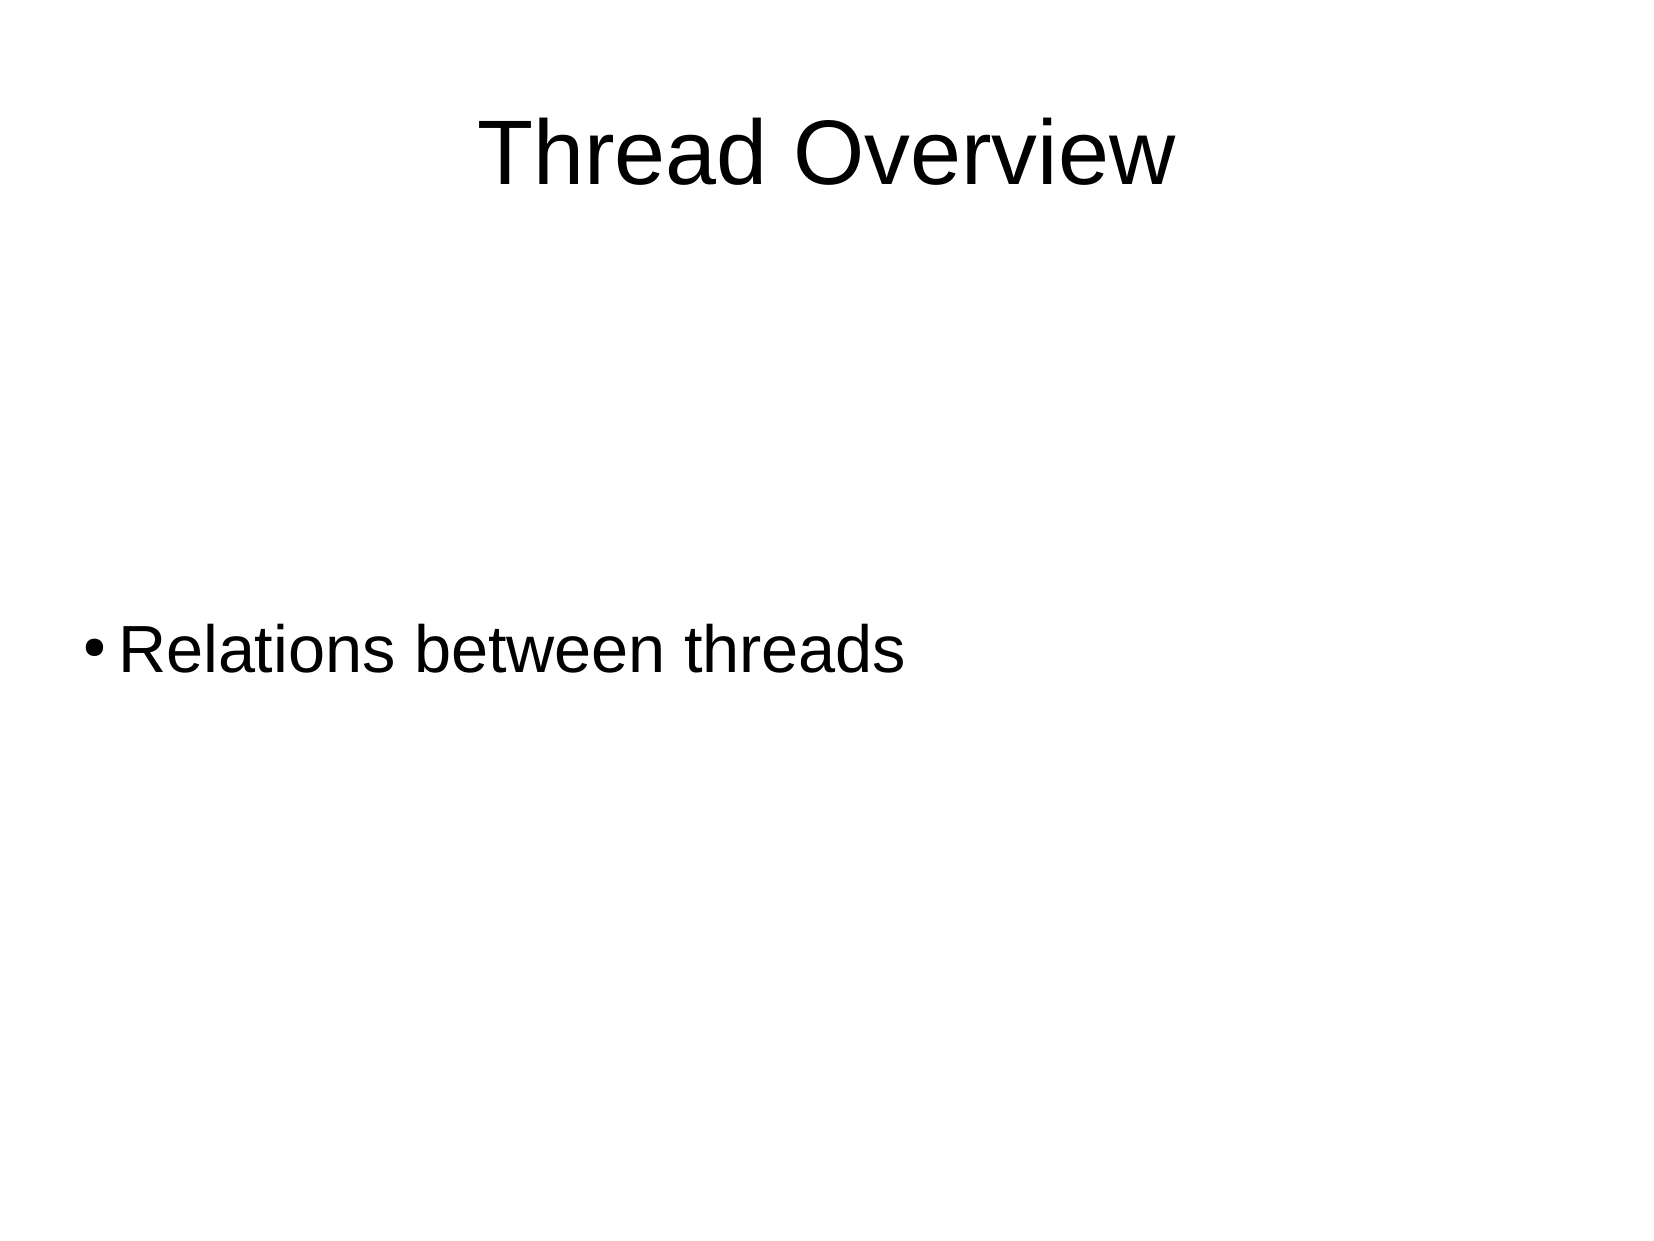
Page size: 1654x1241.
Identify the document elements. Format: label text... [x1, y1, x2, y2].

title Thread Overview [82, 49, 1571, 257]
subtitle Relations between threads [82, 290, 1571, 1010]
